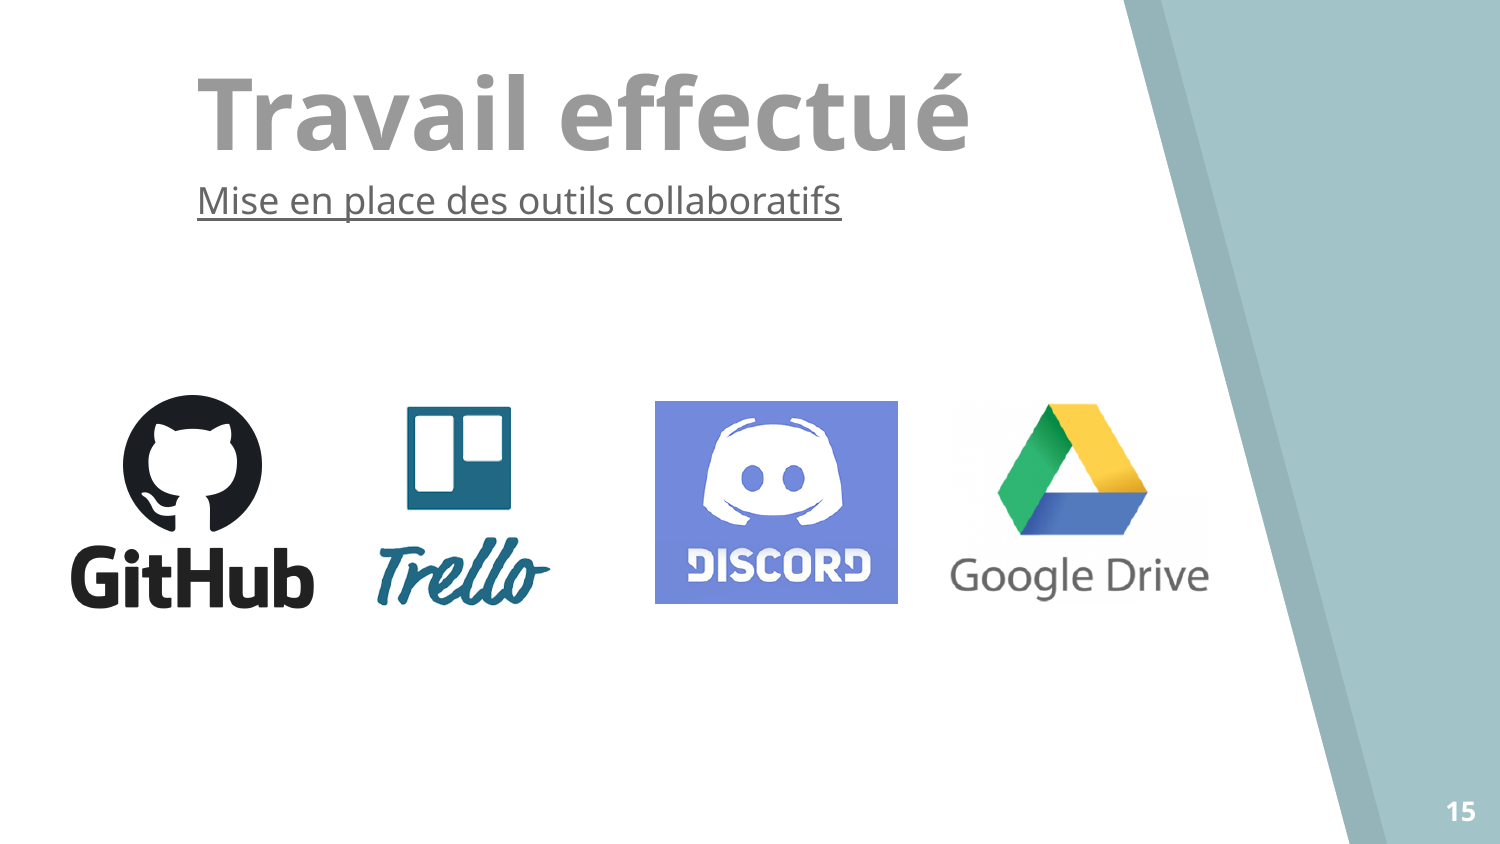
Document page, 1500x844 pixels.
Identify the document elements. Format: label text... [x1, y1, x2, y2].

picture [123, 395, 262, 535]
text_box Mise en place des outils collaboratifs [181, 162, 951, 245]
picture [341, 386, 574, 619]
picture [71, 545, 314, 609]
title Travail effectué [181, 27, 1099, 186]
picture [949, 401, 1209, 604]
picture [655, 401, 898, 604]
